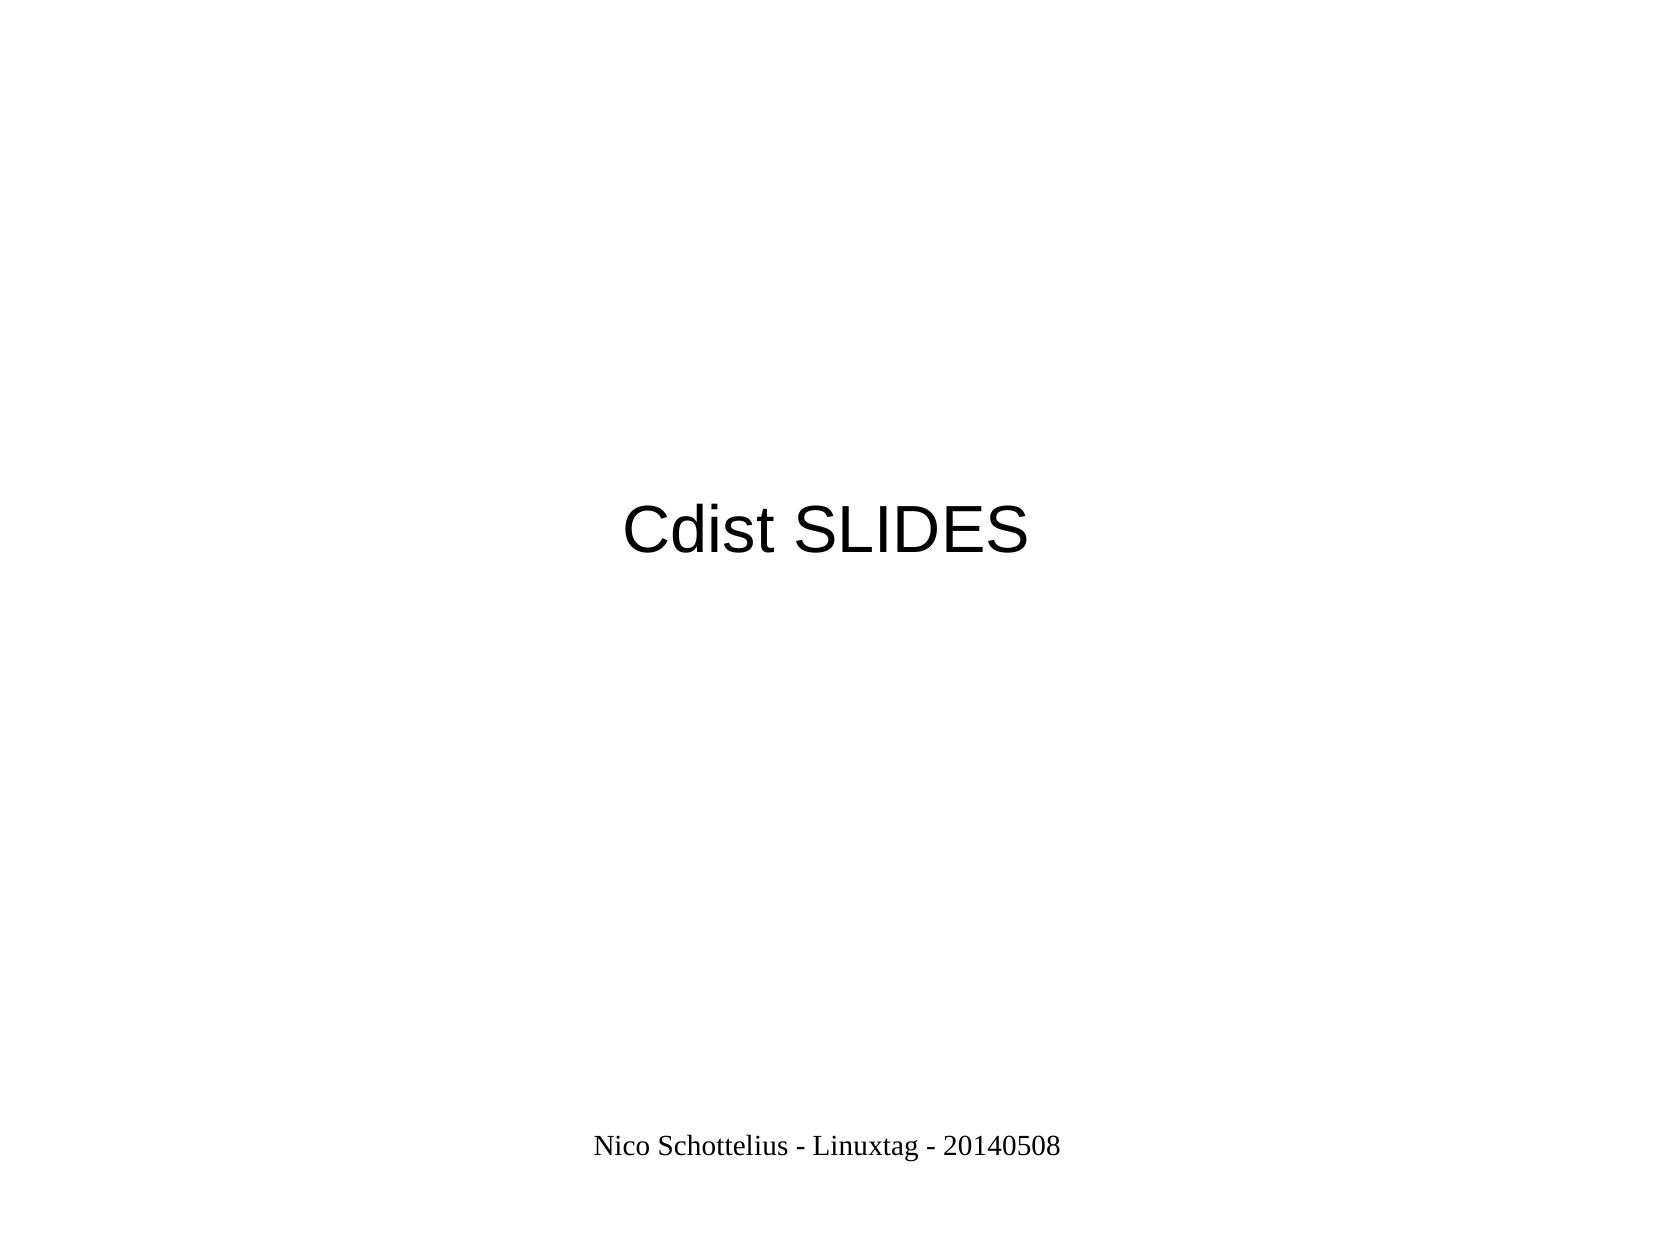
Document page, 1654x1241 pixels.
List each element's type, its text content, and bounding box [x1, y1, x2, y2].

subtitle Cdist SLIDES [82, 49, 1571, 1010]
